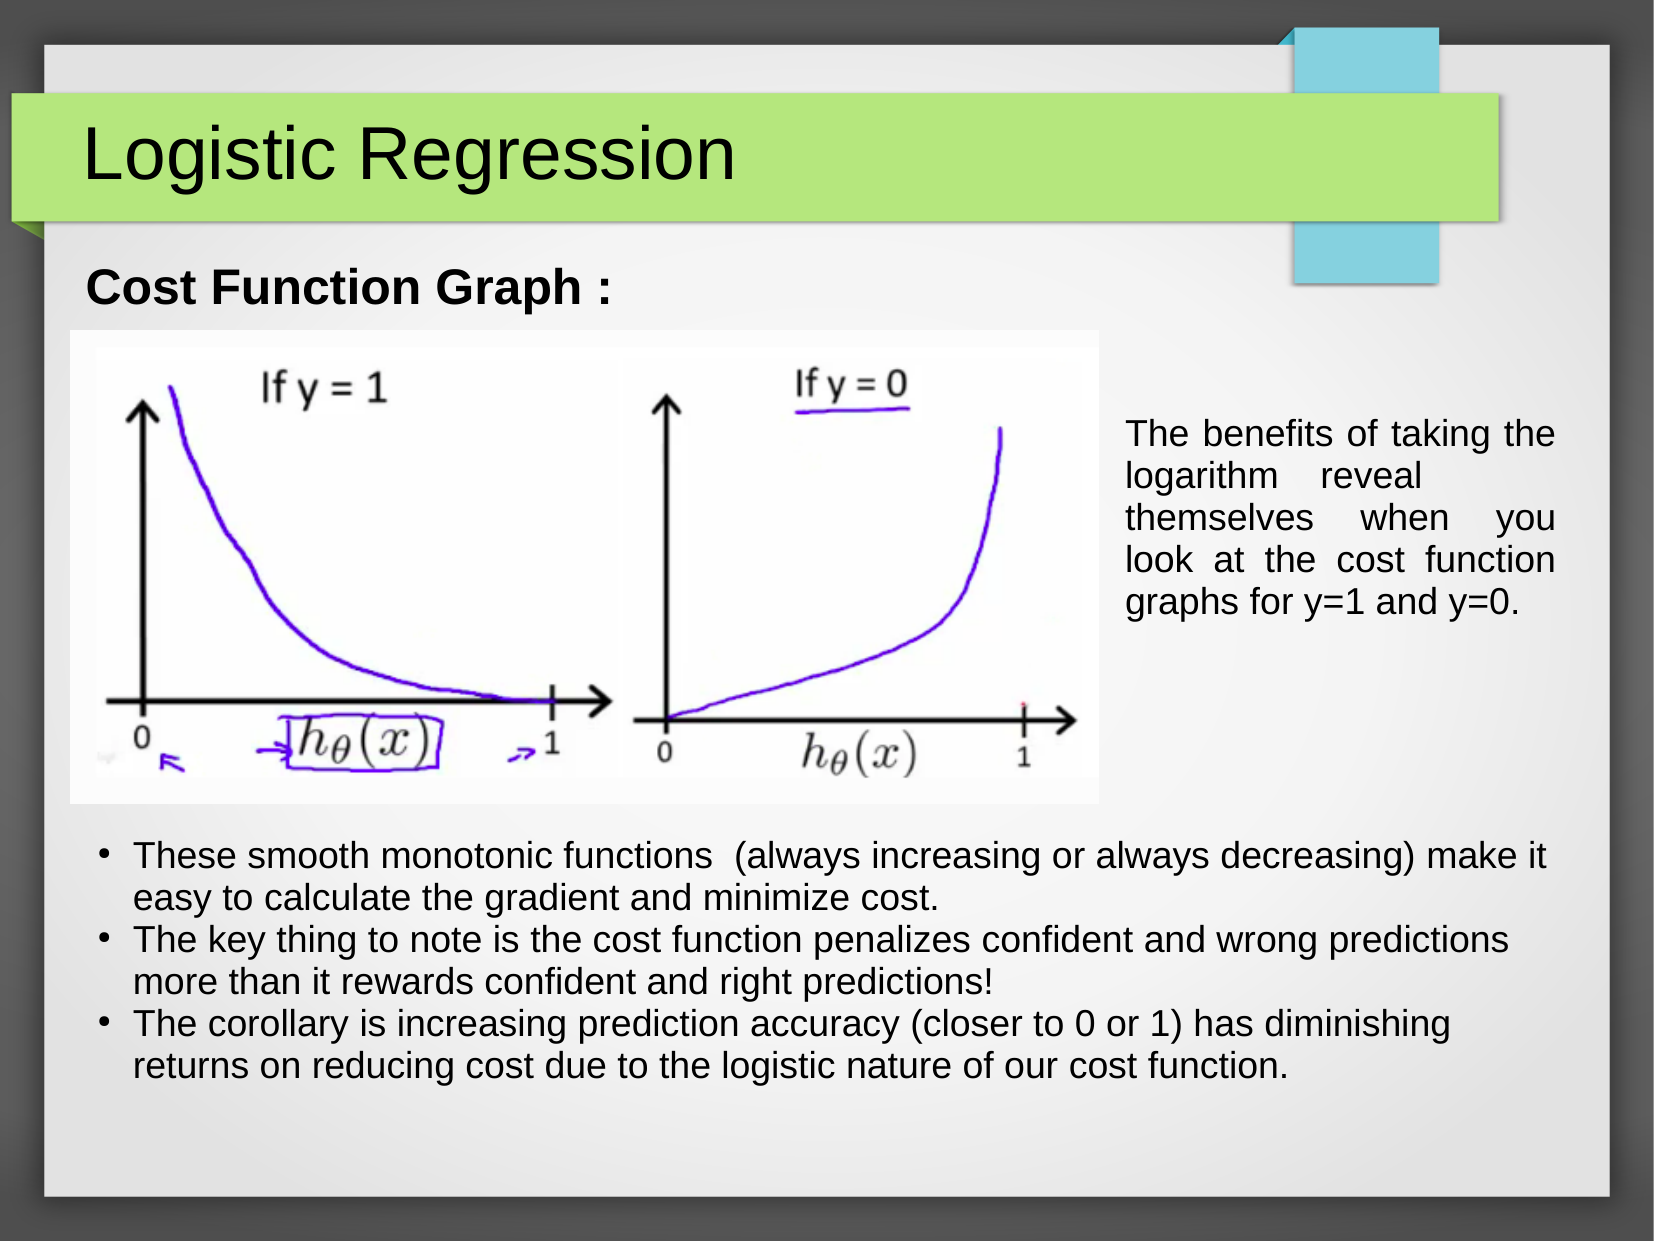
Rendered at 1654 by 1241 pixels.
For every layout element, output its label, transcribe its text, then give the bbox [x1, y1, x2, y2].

title Logistic Regression [82, 94, 1264, 213]
picture [0, 0, 1654, 1241]
text_box These smooth monotonic functions (always increasing or always decreasing) make it easy to calculate the gradient and minimize cost. The key thing to note is the cost function penalizes confident and wrong predictions more than it rewards confident and right predictions! The corollary is increasing prediction accuracy (closer to 0 or 1) has diminishing returns on reducing cost due to the logistic nature of our cost function. [82, 826, 1583, 1136]
text_box Cost Function Graph : [70, 251, 1264, 378]
text_box The benefits of taking the logarithm reveal themselves when you look at the cost function graphs for y=1 and y=0. [1110, 405, 1571, 826]
